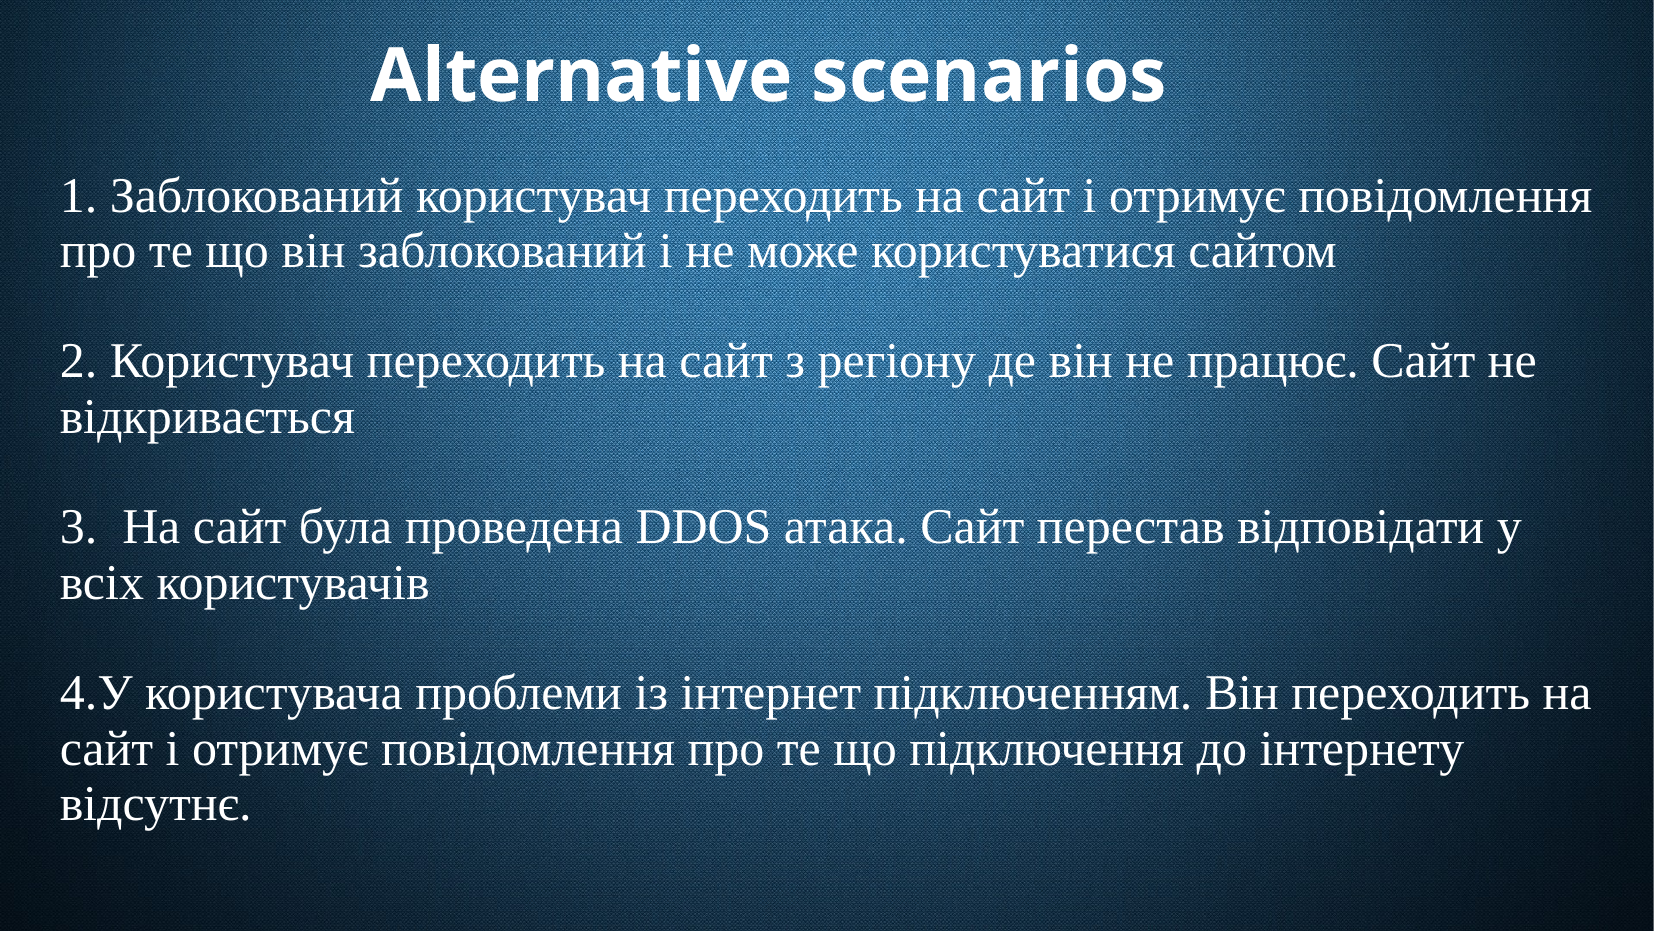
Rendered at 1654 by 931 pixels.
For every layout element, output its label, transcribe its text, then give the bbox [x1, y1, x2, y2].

text_box Alternative scenarios [355, 13, 1306, 105]
text_box 1. Заблокований користувач переходить на сайт і отримує повідомлення про те що він заблокований і не може користуватися сайтом 2. Користувач переходить на сайт з регіону де він не працює. Сайт не відкривається 3. На сайт була проведена DDOS атака. Сайт перестав відповідати у всіх користувачів 4.У користувача проблеми із інтернет підключенням. Він переходить на сайт і отримує повідомлення про те що підключення до інтернету відсутнє. [45, 105, 1632, 901]
picture [0, 0, 1654, 931]
